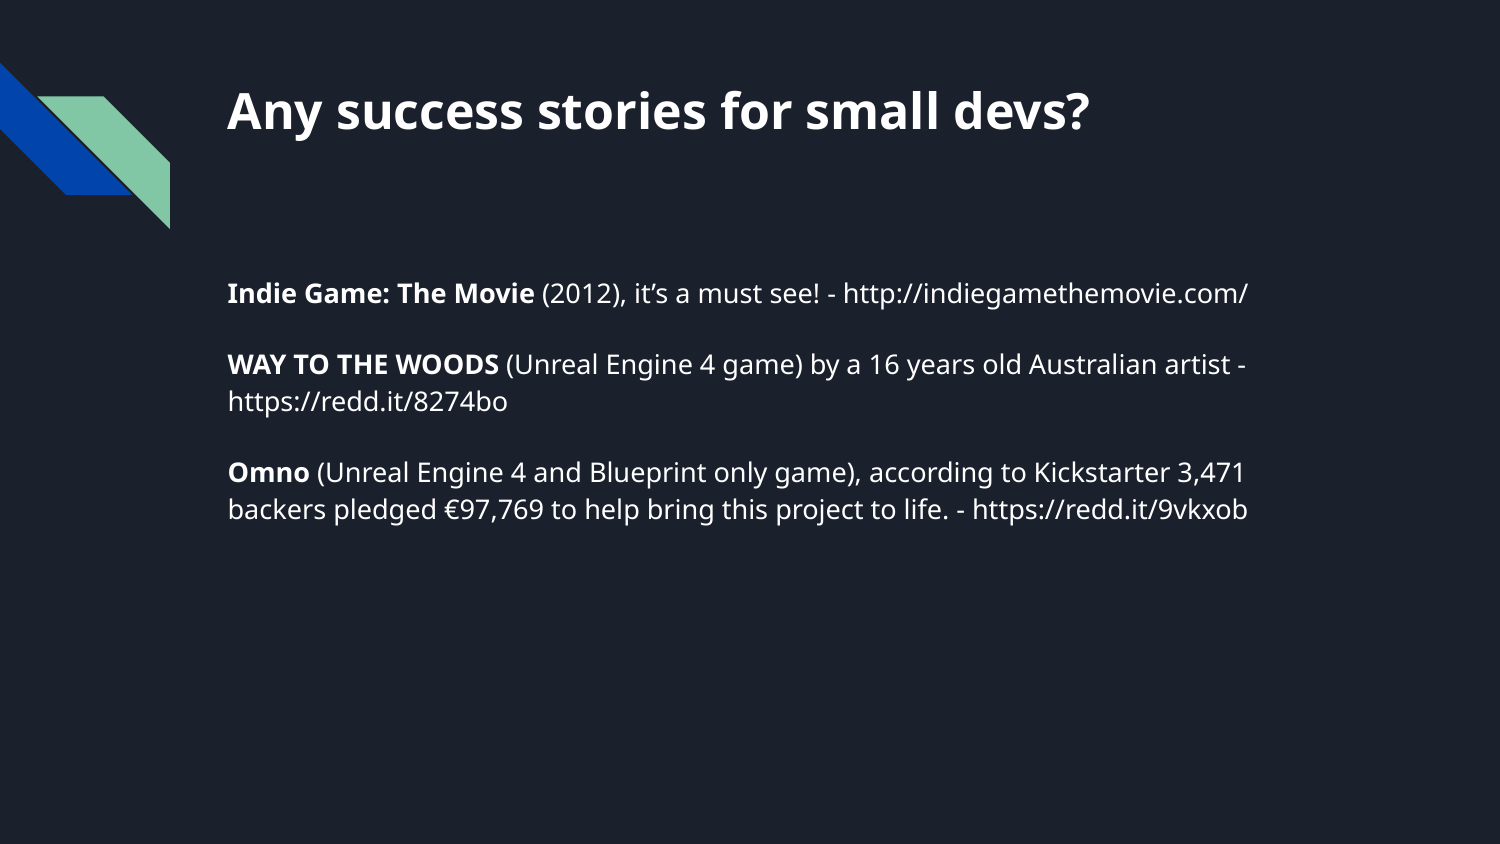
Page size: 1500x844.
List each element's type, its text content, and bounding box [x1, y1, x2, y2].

text_box Indie Game: The Movie (2012), it’s a must see! - http://indiegamethemovie.com/ WAY TO THE WOODS (Unreal Engine 4 game) by a 16 years old Australian artist - https://redd.it/8274bo Omno (Unreal Engine 4 and Blueprint only game), according to Kickstarter 3,471 backers pledged €97,769 to help bring this project to life. - https://redd.it/9vkxob [212, 257, 1368, 735]
text_box Any success stories for small devs? [212, 64, 1368, 215]
